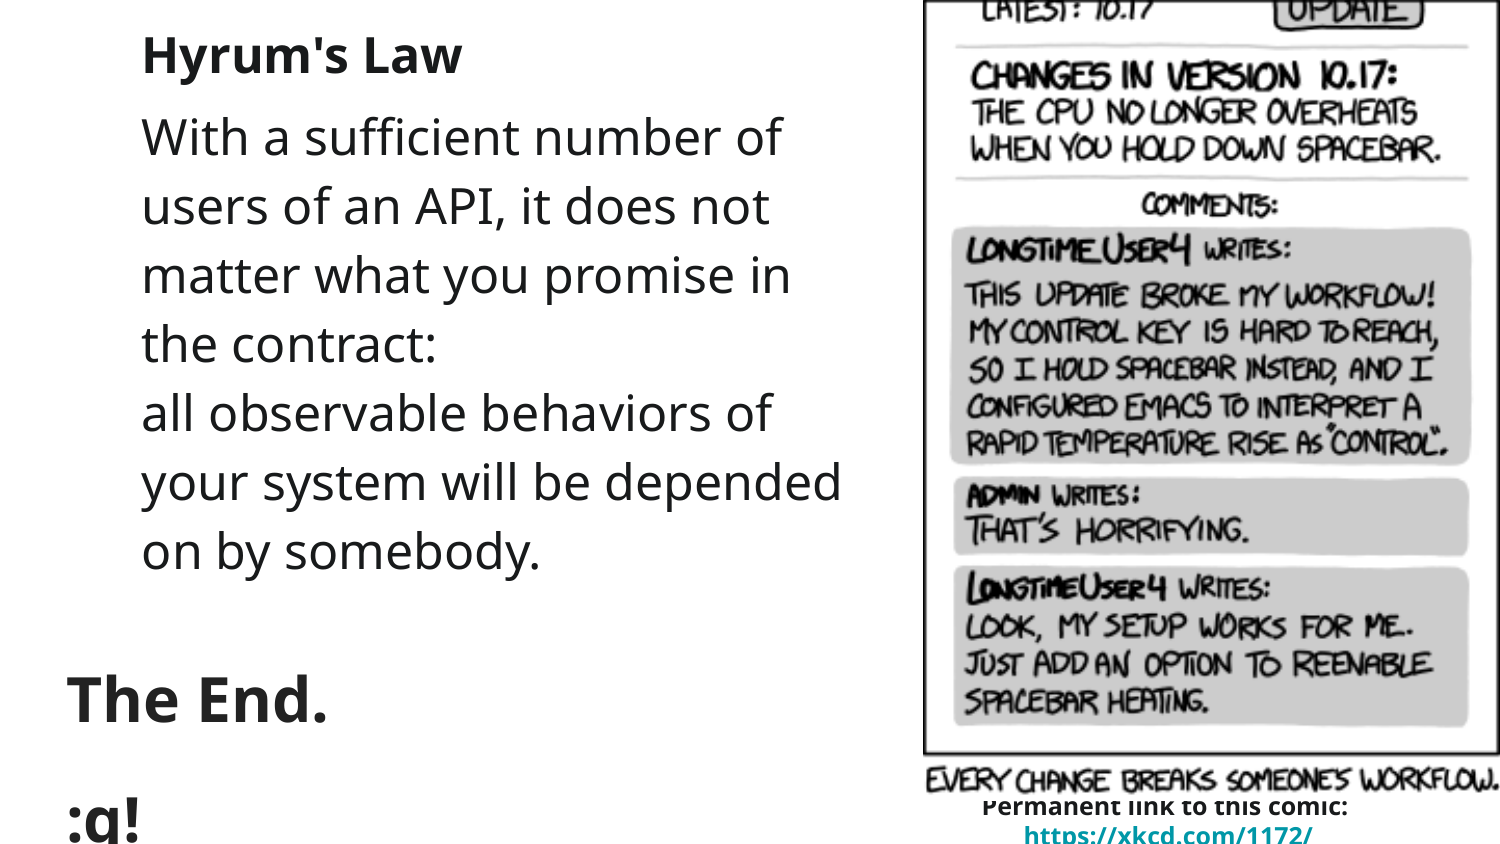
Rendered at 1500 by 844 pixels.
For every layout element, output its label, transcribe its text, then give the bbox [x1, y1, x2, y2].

text_box Permanent link to this comic: https://xkcd.com/1172/ [837, 800, 1500, 844]
list The End. :q! [51, 634, 576, 794]
text_box Hyrum's Law With a sufficient number of users of an API, it does not matter what you promise in the contract: all observable behaviors of your system will be depended on by somebody. [126, 0, 924, 731]
picture [923, 0, 1500, 801]
